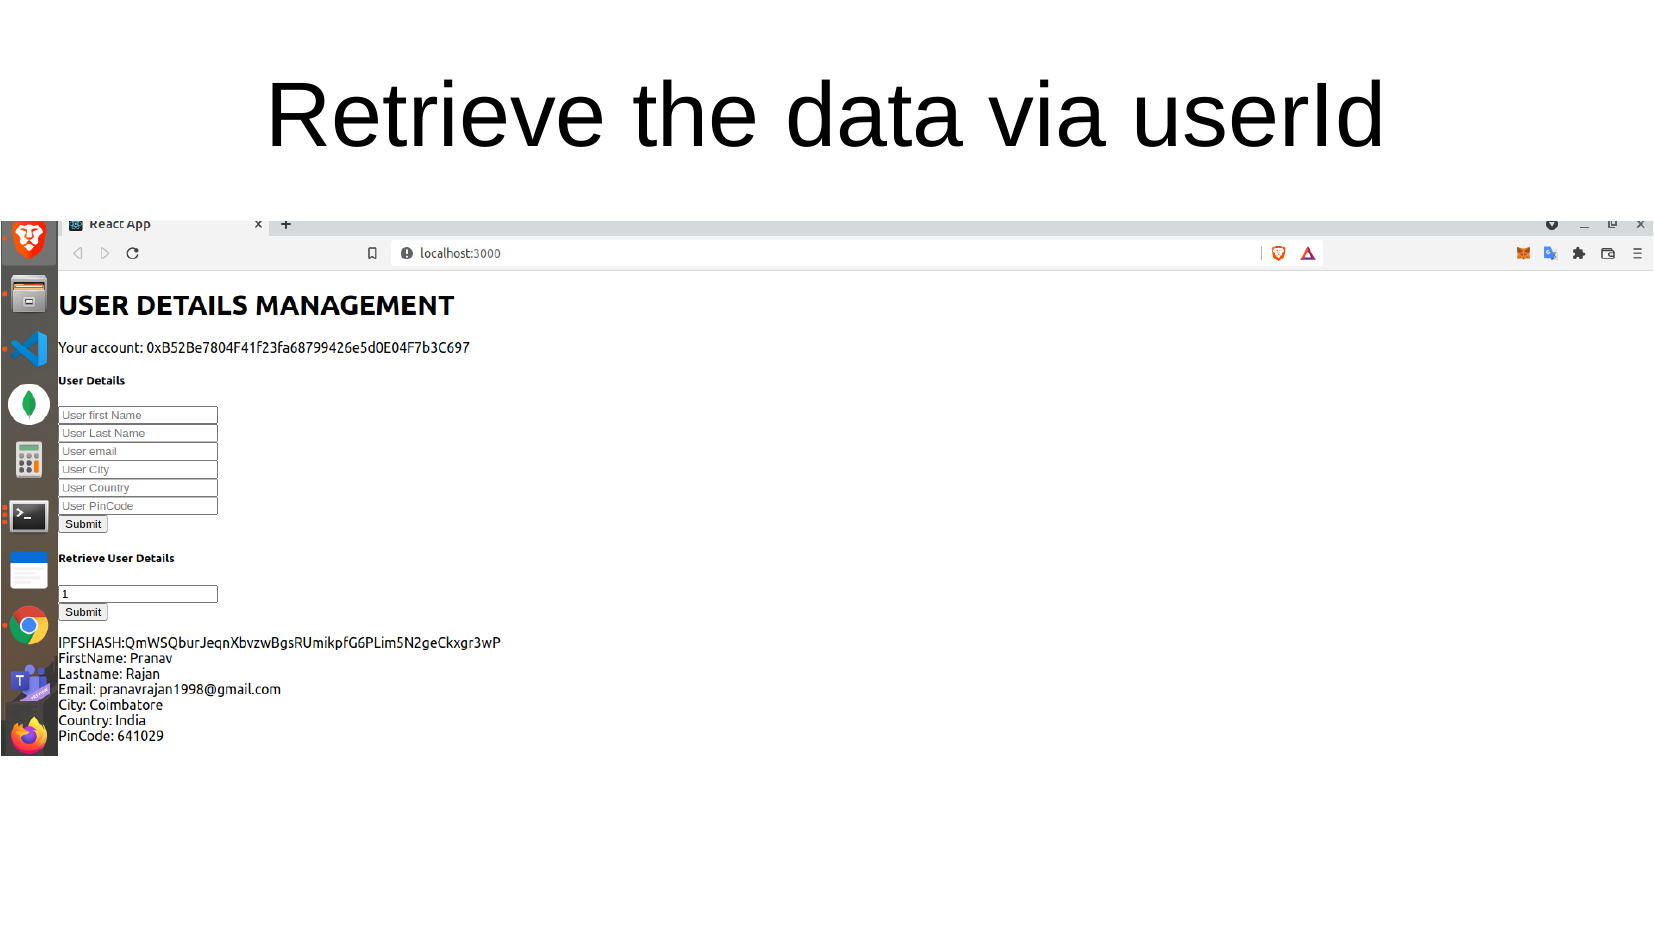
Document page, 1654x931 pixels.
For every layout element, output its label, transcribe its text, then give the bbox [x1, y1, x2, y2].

picture [1, 221, 1654, 756]
title Retrieve the data via userId [82, 37, 1571, 193]
